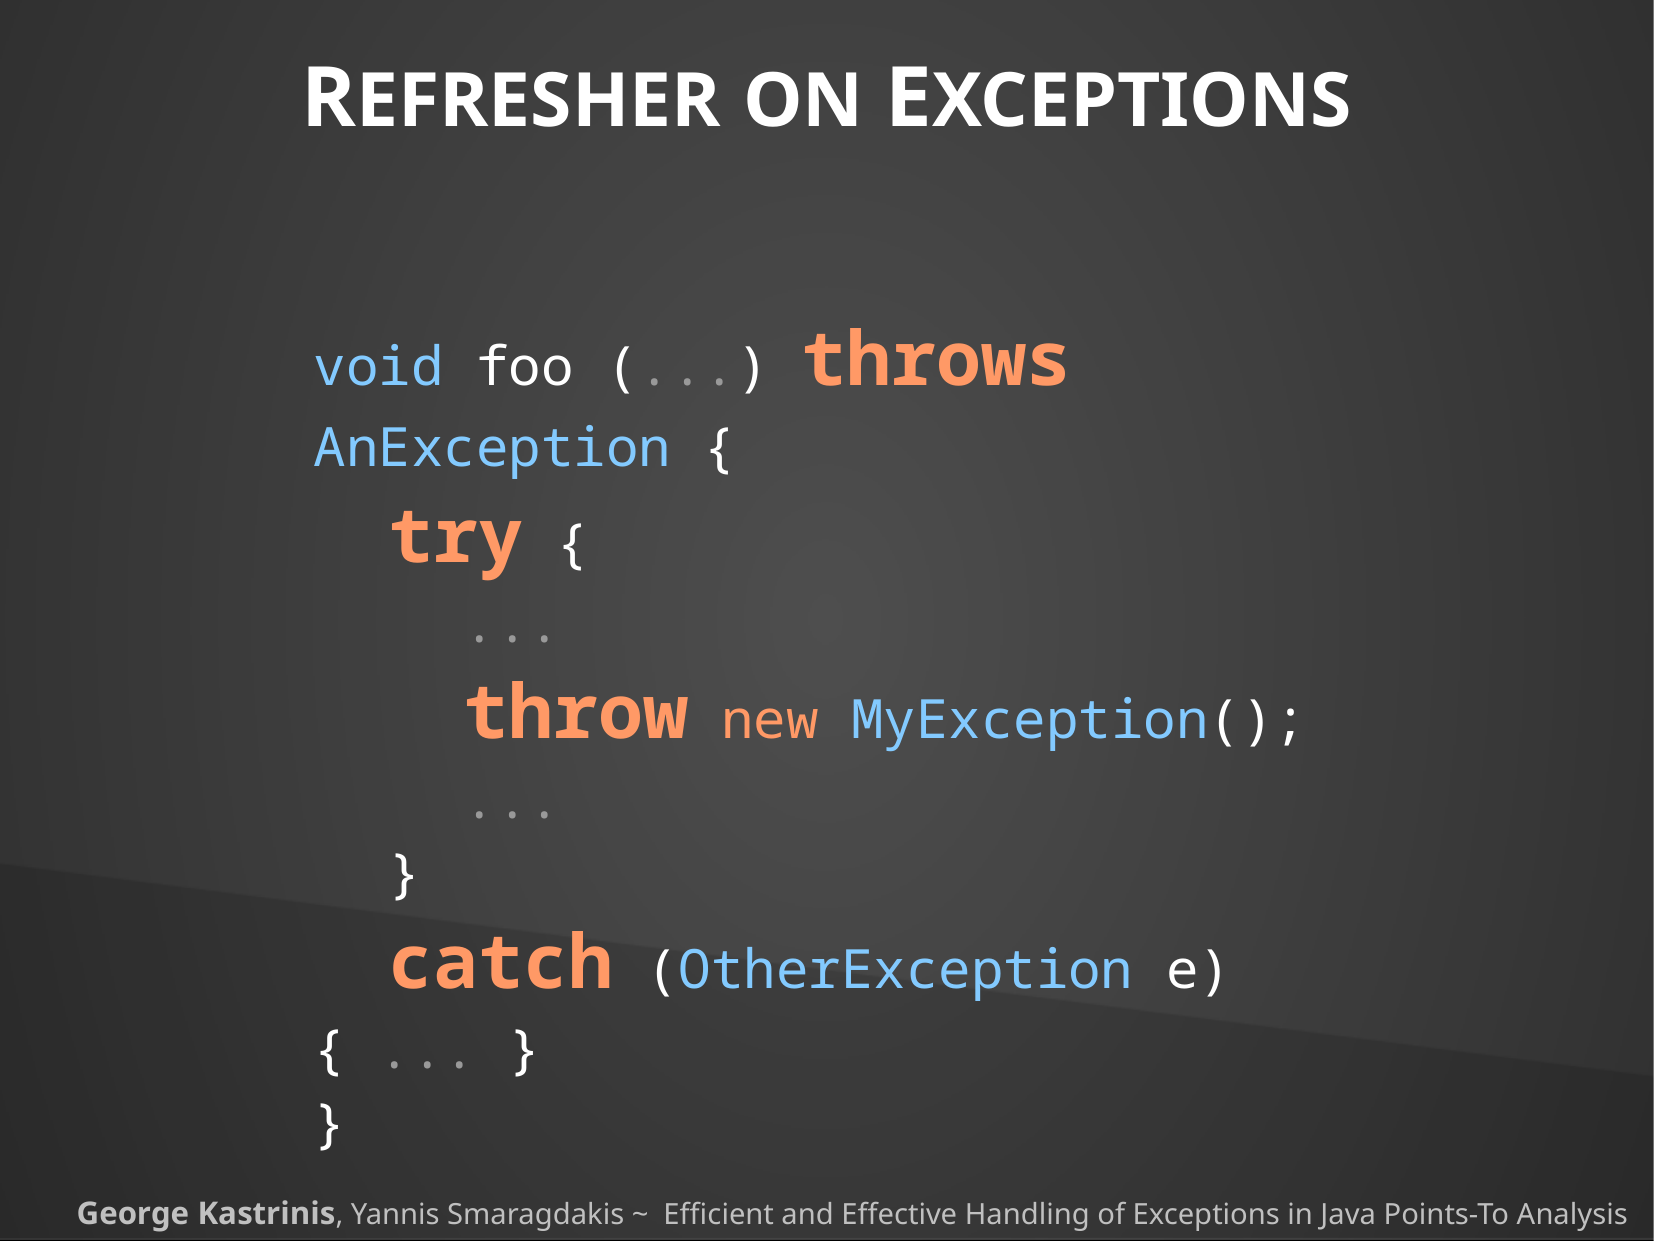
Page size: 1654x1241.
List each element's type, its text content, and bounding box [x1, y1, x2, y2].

picture [0, 0, 1654, 1241]
text_box REFRESHER ON EXCEPTIONS [262, 30, 1392, 139]
text_box void foo (...) throws AnException { try { ... throw new MyException(); ... } catch (OtherException e) { ... } } [299, 298, 1355, 870]
